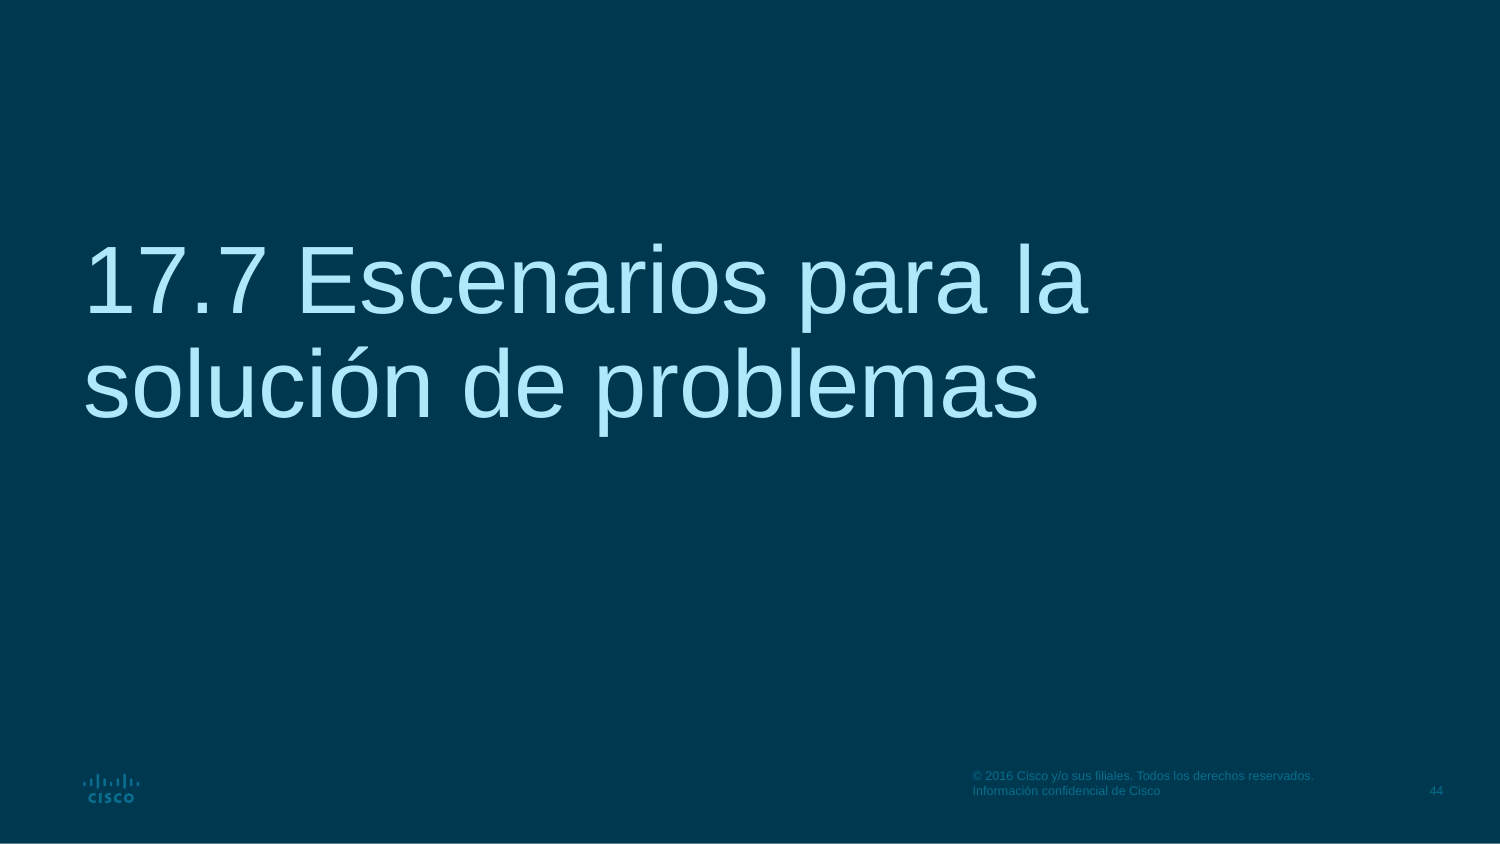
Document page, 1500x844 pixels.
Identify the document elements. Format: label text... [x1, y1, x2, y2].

title 17.7 Escenarios para la solución de problemas [68, 293, 1356, 446]
